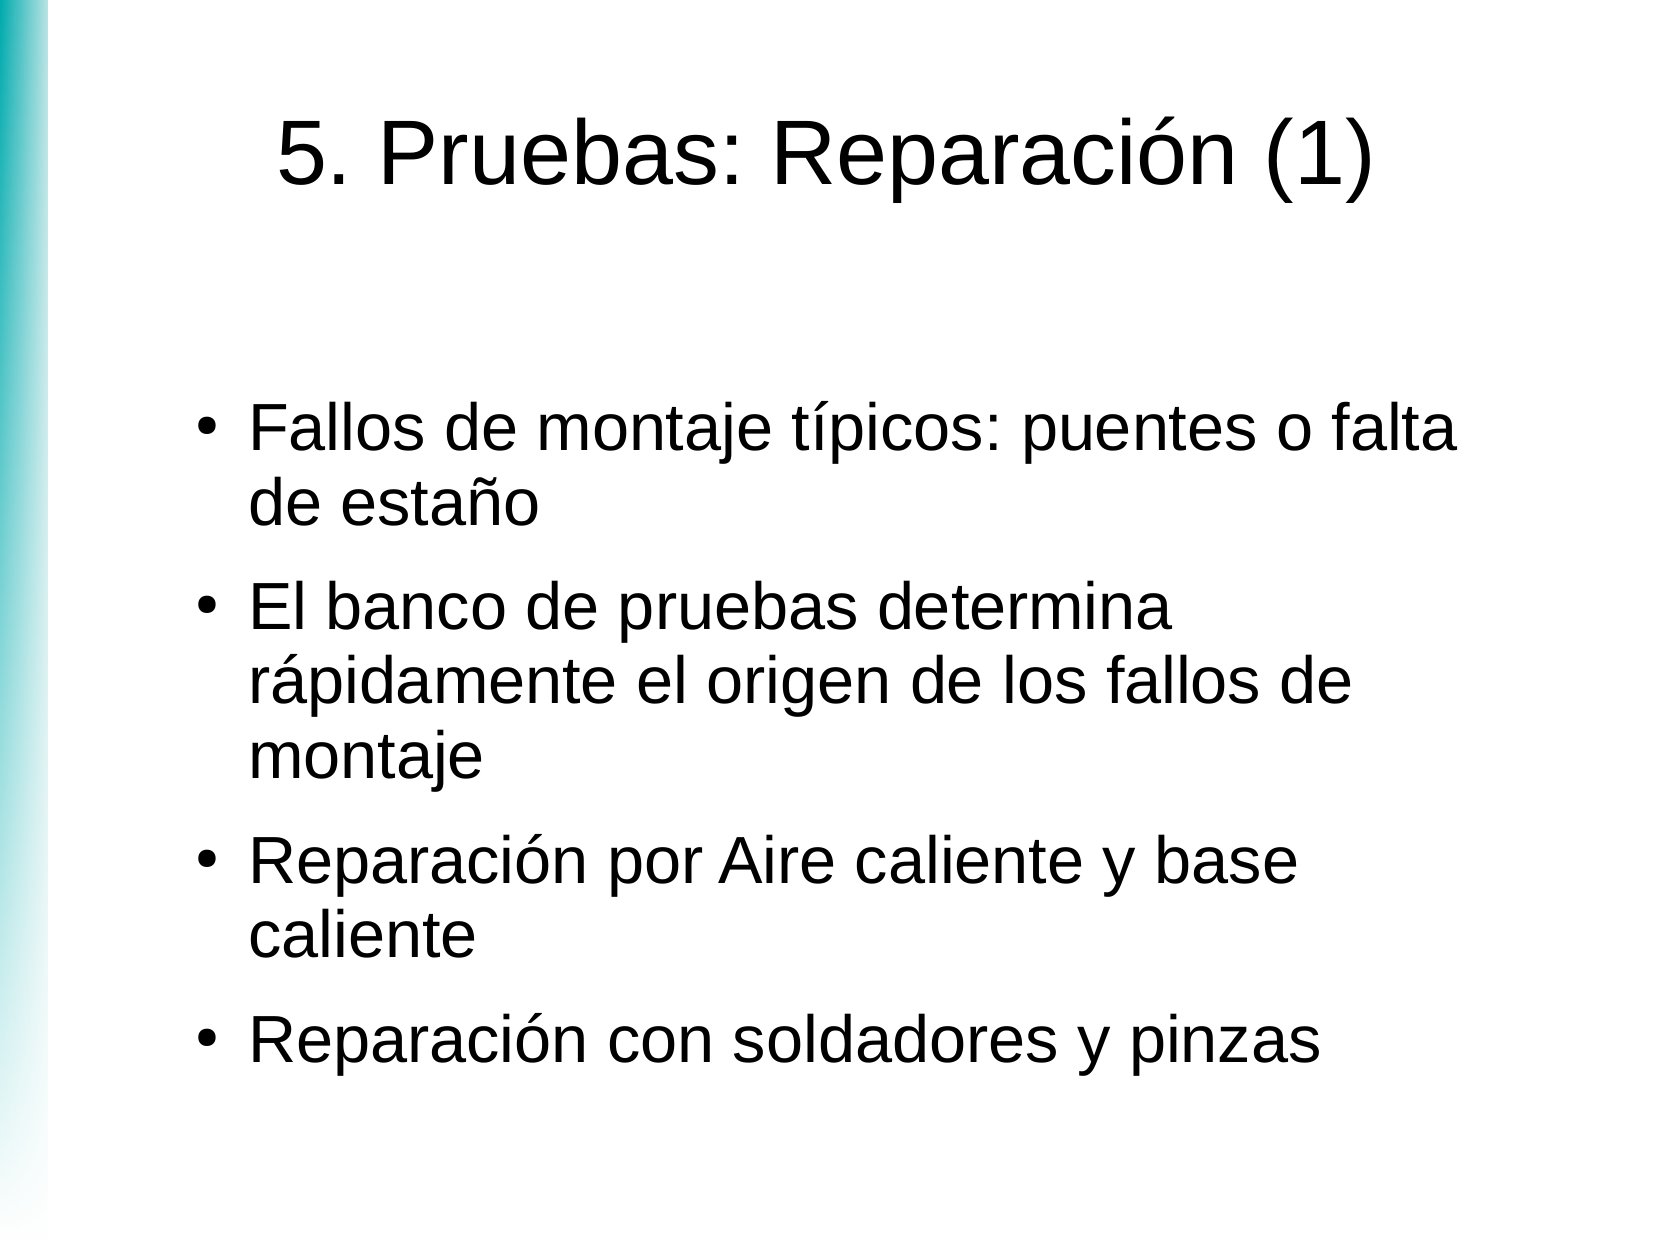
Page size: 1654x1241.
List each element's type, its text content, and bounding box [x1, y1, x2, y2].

list [82, 290, 1571, 1010]
list Fallos de montaje típicos: puentes o falta de estaño El banco de pruebas determina rápidamente el origen de los fallos de montaje Reparación por Aire caliente y base caliente Reparación con soldadores y pinzas [177, 389, 1489, 1111]
title 5. Pruebas: Reparación (1) [82, 49, 1571, 257]
